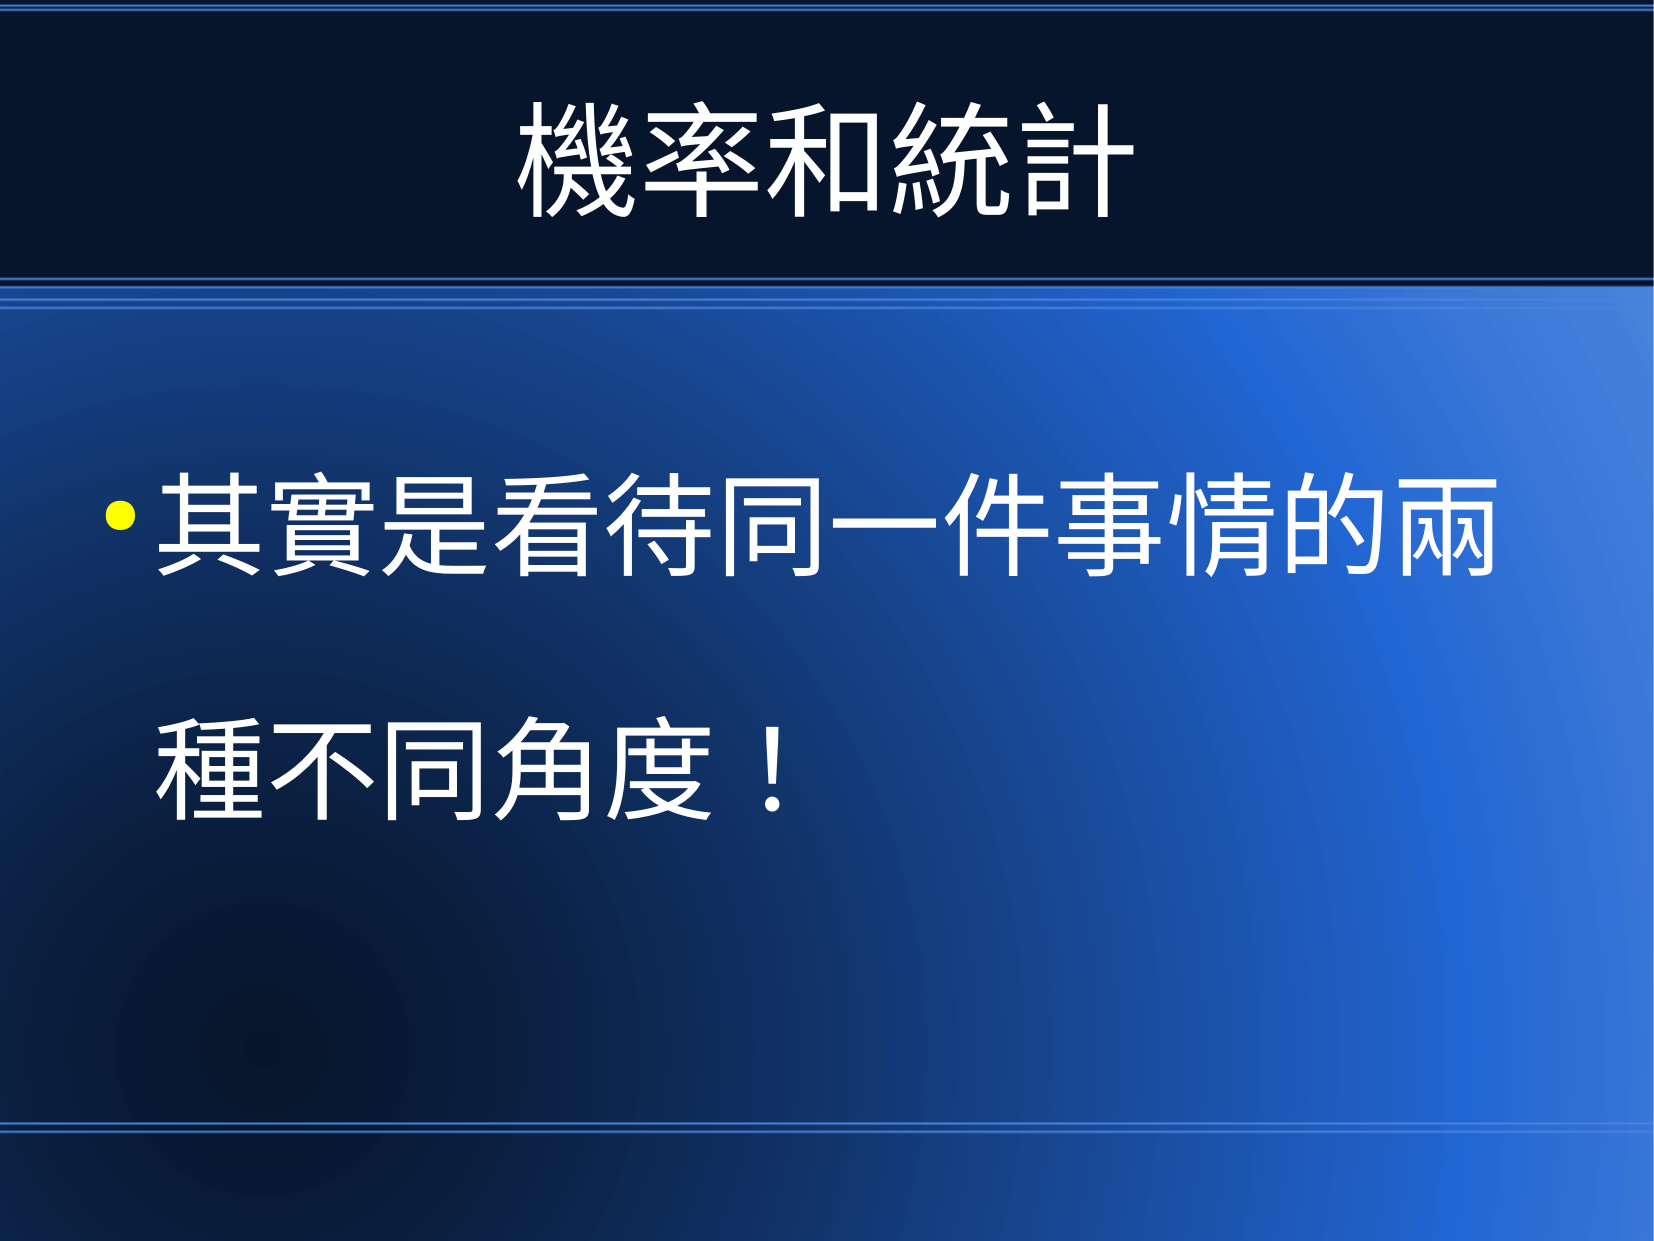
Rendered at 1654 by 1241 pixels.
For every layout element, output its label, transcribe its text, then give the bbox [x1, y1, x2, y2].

list 其實是看待同一件事情的兩種不同角度！ [82, 355, 1571, 1241]
title 機率和統計 [82, 49, 1571, 257]
picture [0, 0, 1654, 1241]
